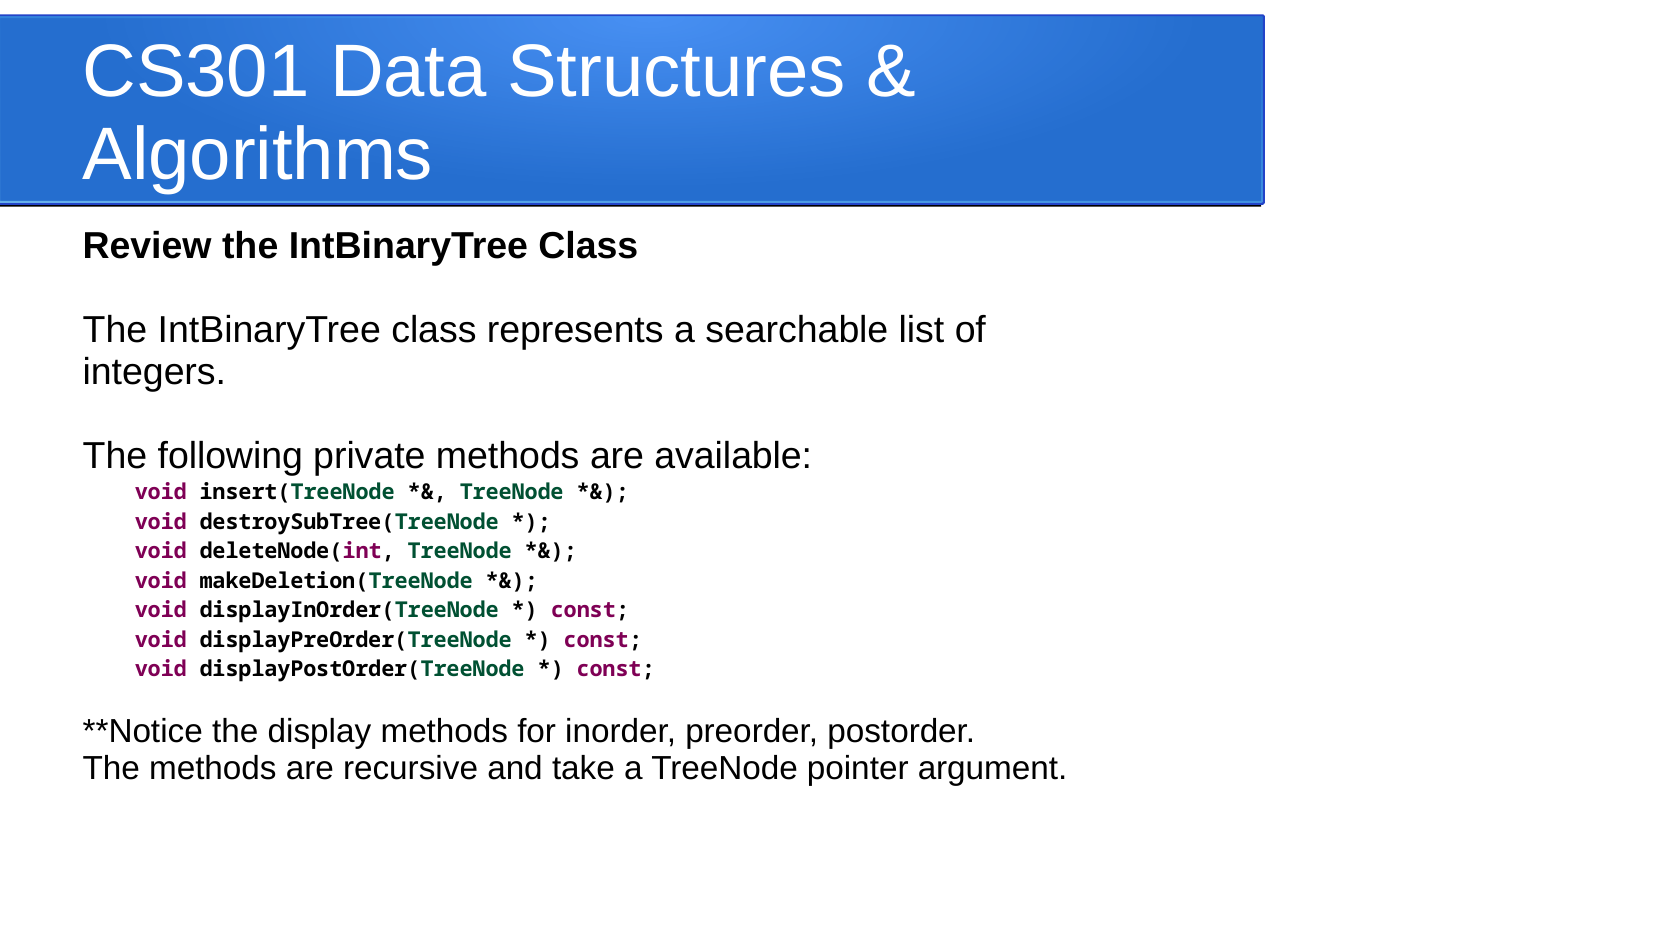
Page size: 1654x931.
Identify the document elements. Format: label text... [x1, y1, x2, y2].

title CS301 Data Structures & Algorithms [82, 29, 1235, 196]
subtitle Review the IntBinaryTree Class The IntBinaryTree class represents a searchable list of integers. The following private methods are available: void insert(TreeNode *&, TreeNode *&); void destroySubTree(TreeNode *); void deleteNode(int, TreeNode *&); void makeDeletion(TreeNode *&); void displayInOrder(TreeNode *) const; void displayPreOrder(TreeNode *) const; void displayPostOrder(TreeNode *) const; **Notice the display methods for inorder, preorder, postorder. The methods are recursive and take a TreeNode pointer argument. [82, 224, 1096, 855]
